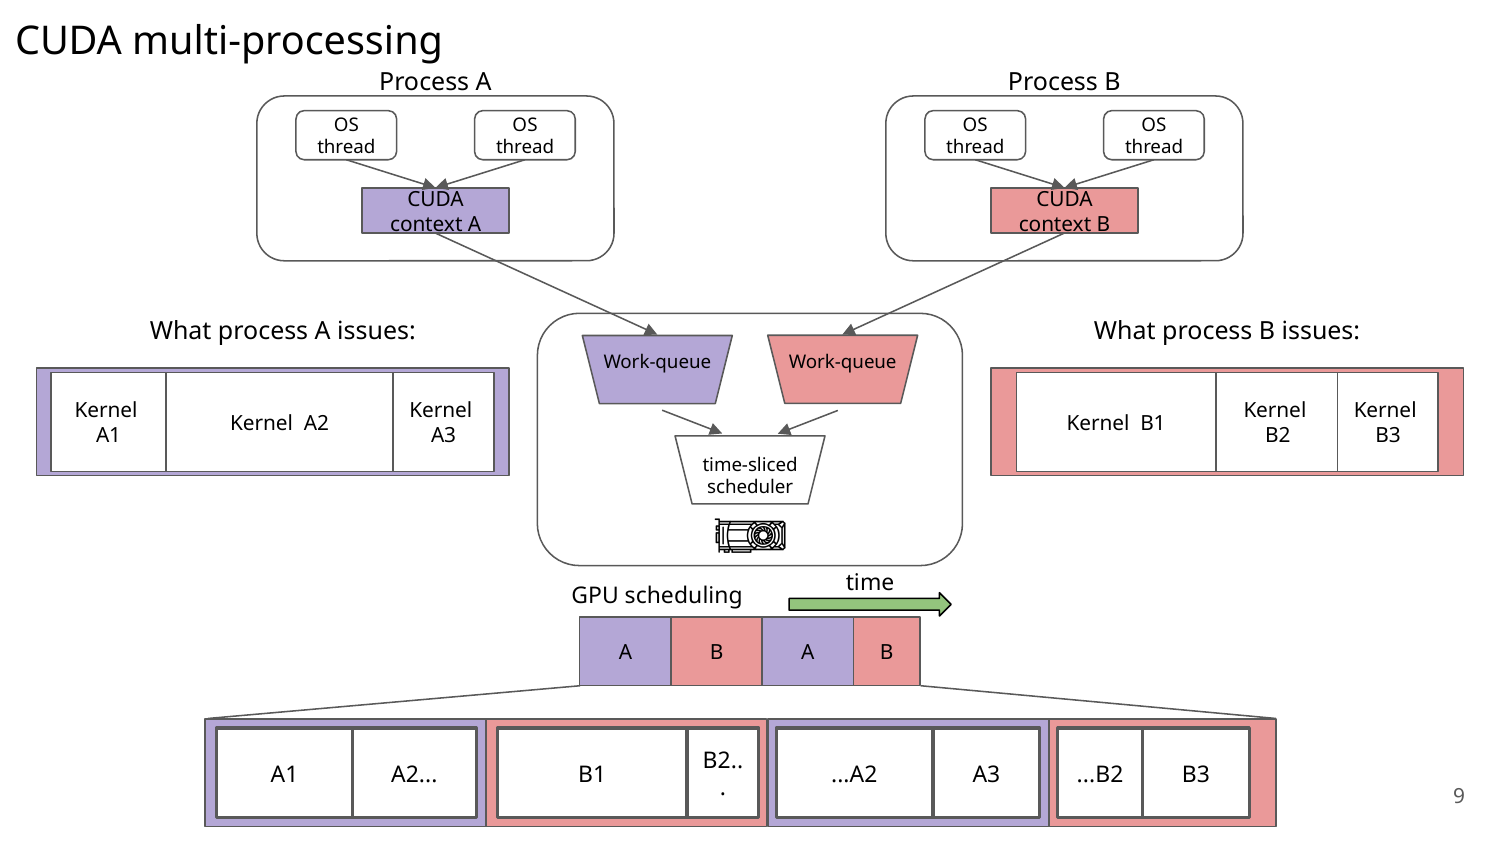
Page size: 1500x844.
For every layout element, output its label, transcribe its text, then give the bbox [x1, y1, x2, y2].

text_box ...B2 [1057, 728, 1142, 818]
text_box Kernel A1 [51, 372, 165, 472]
text_box [595, 388, 720, 404]
slide_number <number> [1389, 764, 1480, 830]
text_box OS thread [1103, 110, 1205, 160]
text_box Process B [934, 50, 1195, 111]
text_box [204, 719, 1277, 827]
text_box OS thread [924, 110, 1026, 160]
text_box A [762, 617, 853, 686]
text_box B2... [687, 728, 759, 818]
text_box CUDA context A [362, 187, 509, 234]
text_box Kernel B1 [1016, 372, 1215, 472]
text_box OS thread [474, 110, 576, 160]
text_box Kernel A3 [393, 372, 494, 472]
text_box Kernel B2 [1215, 372, 1337, 472]
picture [710, 496, 790, 575]
text_box time [806, 552, 934, 610]
text_box B3 [1142, 728, 1250, 818]
text_box [36, 368, 509, 476]
text_box Kernel A2 [165, 372, 393, 472]
text_box Work-queue [766, 334, 919, 388]
text_box What process A issues: [123, 300, 442, 361]
text_box [991, 368, 1464, 476]
text_box GPU scheduling [508, 565, 807, 624]
text_box What process B issues: [1068, 300, 1387, 361]
text_box A2... [352, 728, 477, 818]
text_box OS thread [295, 110, 397, 160]
text_box [789, 592, 952, 617]
text_box [675, 435, 826, 456]
text_box B1 [497, 728, 687, 818]
text_box CUDA context B [991, 187, 1138, 234]
text_box Process A [305, 50, 566, 111]
text_box time-sliced scheduler [679, 437, 820, 513]
text_box [780, 388, 905, 404]
text_box ...A2 [776, 728, 932, 818]
text_box A [579, 624, 670, 686]
text_box B [670, 624, 762, 686]
text_box A1 [216, 728, 352, 818]
text_box CUDA multi-processing [0, 0, 559, 78]
text_box Work-queue [582, 334, 733, 388]
text_box A3 [932, 728, 1040, 818]
text_box Kernel B3 [1337, 372, 1439, 472]
text_box B [853, 617, 921, 686]
